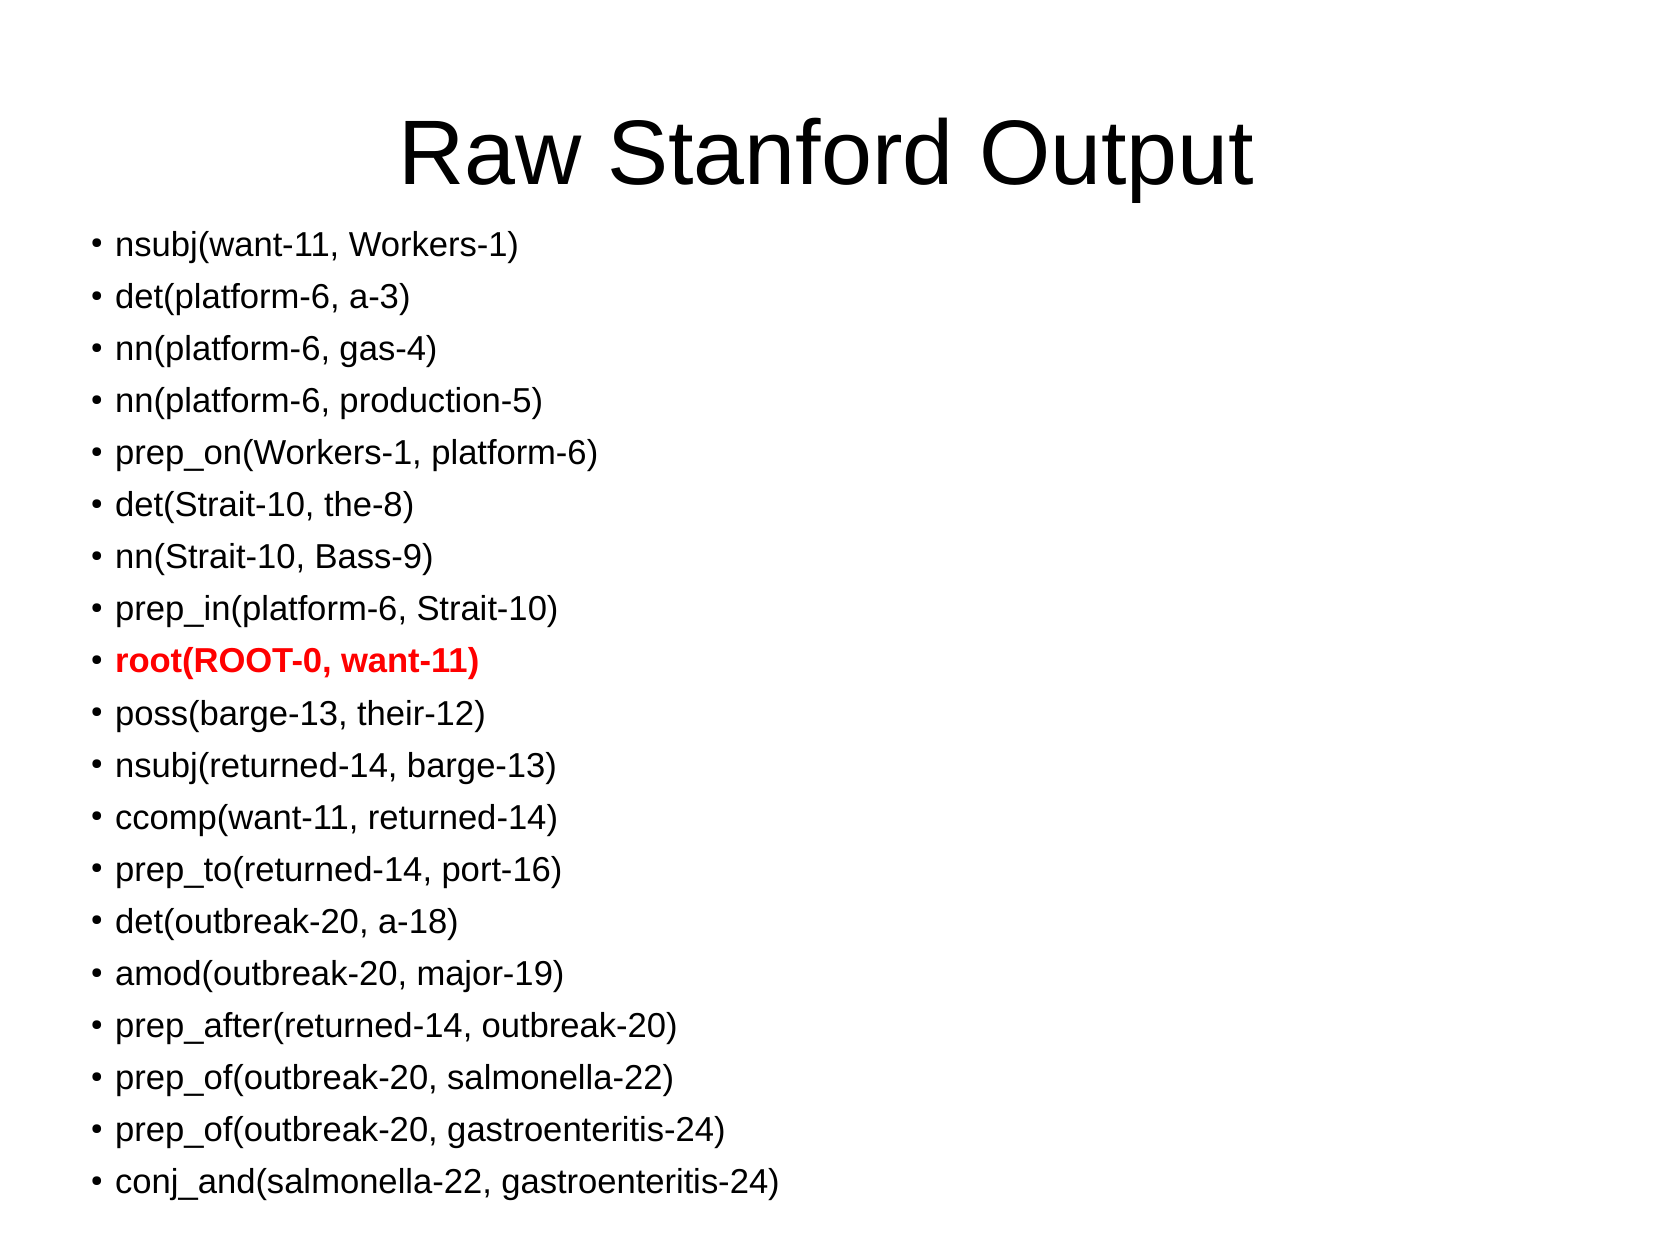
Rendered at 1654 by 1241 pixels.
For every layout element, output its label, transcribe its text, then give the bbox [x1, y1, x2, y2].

title Raw Stanford Output [82, 49, 1571, 257]
list nsubj(want-11, Workers-1) det(platform-6, a-3) nn(platform-6, gas-4) nn(platform-6, production-5) prep_on(Workers-1, platform-6) det(Strait-10, the-8) nn(Strait-10, Bass-9) prep_in(platform-6, Strait-10) root(ROOT-0, want-11) poss(barge-13, their-12) nsubj(returned-14, barge-13) ccomp(want-11, returned-14) prep_to(returned-14, port-16) det(outbreak-20, a-18) amod(outbreak-20, major-19) prep_after(returned-14, outbreak-20) prep_of(outbreak-20, salmonella-22) prep_of(outbreak-20, gastroenteritis-24) conj_and(salmonella-22, gastroenteritis-24) [82, 225, 1538, 1216]
